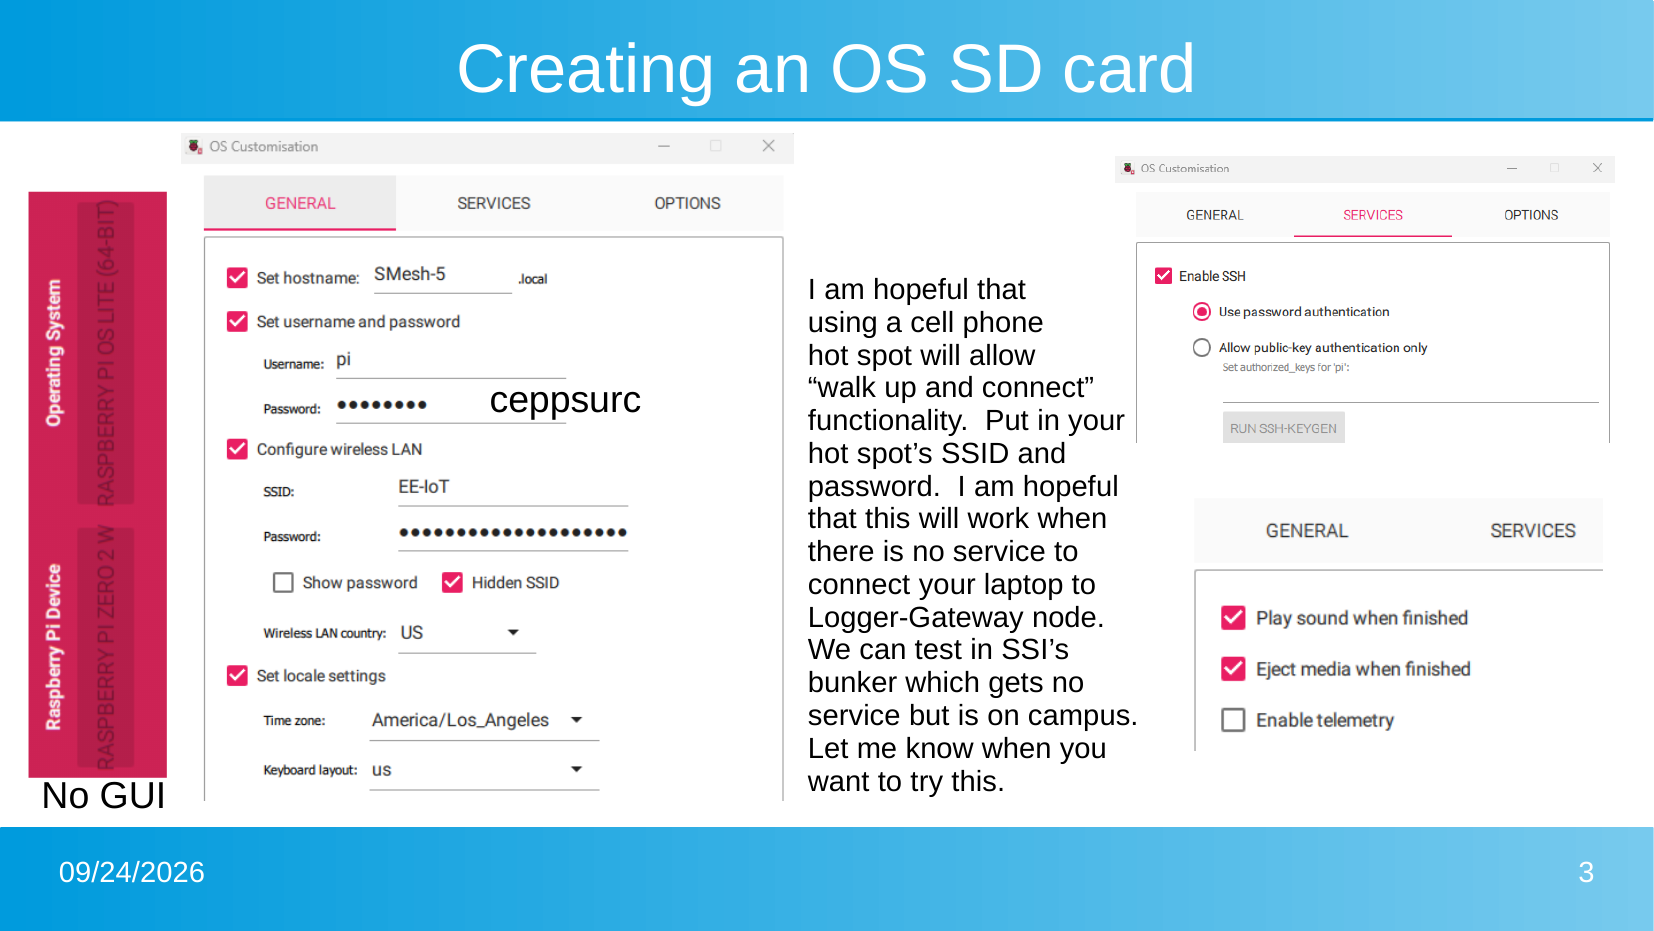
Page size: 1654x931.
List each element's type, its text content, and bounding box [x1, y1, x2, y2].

picture [1115, 156, 1615, 443]
picture [181, 133, 794, 801]
text_box No GUI [26, 767, 182, 824]
picture [1169, 493, 1603, 751]
text_box I am hopeful that using a cell phone hot spot will allow “walk up and connect” functionality. Put in your hot spot’s SSID and password. I am hopeful that this will work when there is no service to connect your laptop to Logger-Gateway node. We can test in SSI’s bunker which gets no service but is on campus. Let me know when you want to try this. [793, 265, 1155, 805]
picture [28, 191, 167, 767]
title Creating an OS SD card [59, 29, 1595, 108]
text_box ceppsurc [474, 371, 657, 429]
